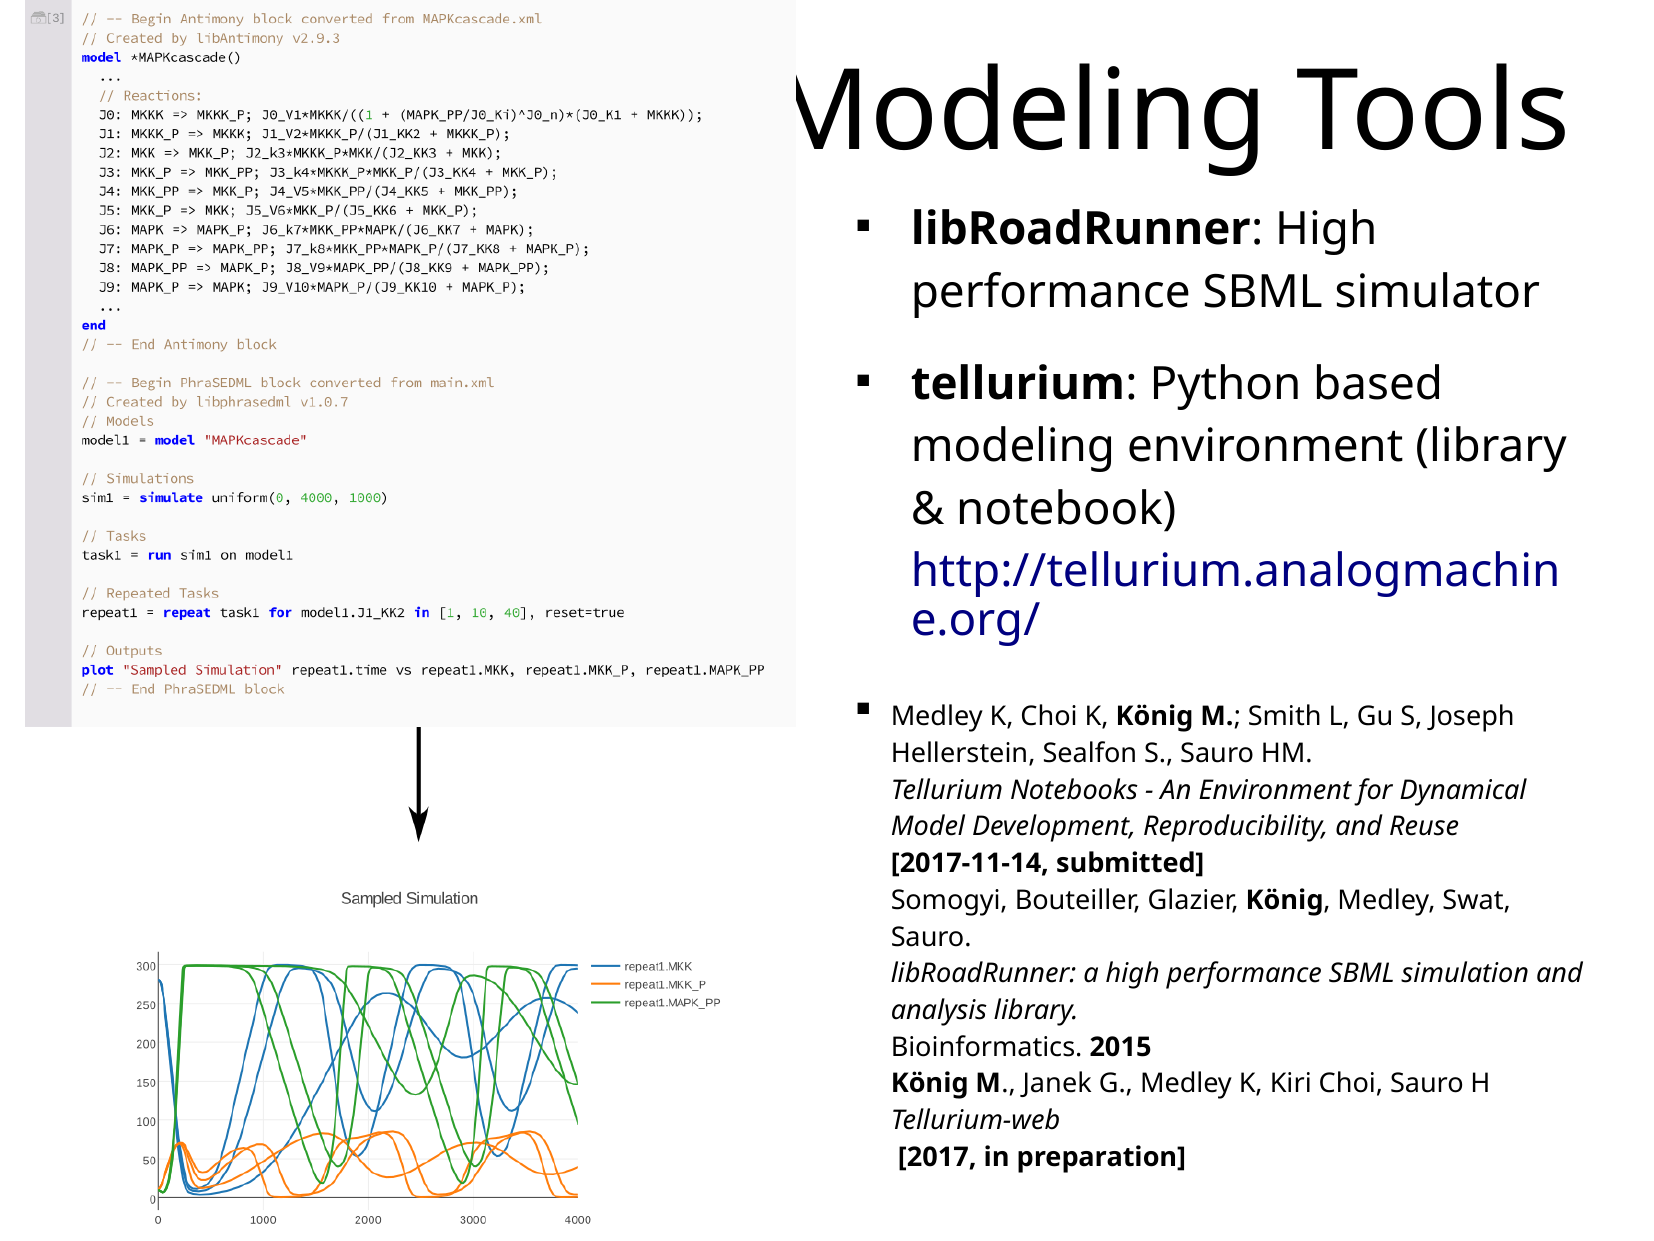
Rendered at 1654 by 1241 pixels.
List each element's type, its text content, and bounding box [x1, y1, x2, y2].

title Modeling Tools [796, 2, 1571, 210]
list libRoadRunner: High performance SBML simulator tellurium: Python based modeling environment (library & notebook) http://tellurium.analogmachine.org/ [840, 195, 1571, 915]
text_box Medley K, Choi K, König M.; Smith L, Gu S, Joseph Hellerstein, Sealfon S., Sauro HM. Tellurium Notebooks - An Environment for Dynamical Model Development, Reproducibility, and Reuse [2017-11-14, submitted] Somogyi, Bouteiller, Glazier, König, Medley, Swat, Sauro. libRoadRunner: a high performance SBML simulation and analysis library. Bioinformatics. 2015 König M., Janek G., Medley K, Kiri Choi, Sauro H Tellurium-web [2017, in preparation] [876, 689, 1612, 1237]
picture [25, 0, 796, 1241]
